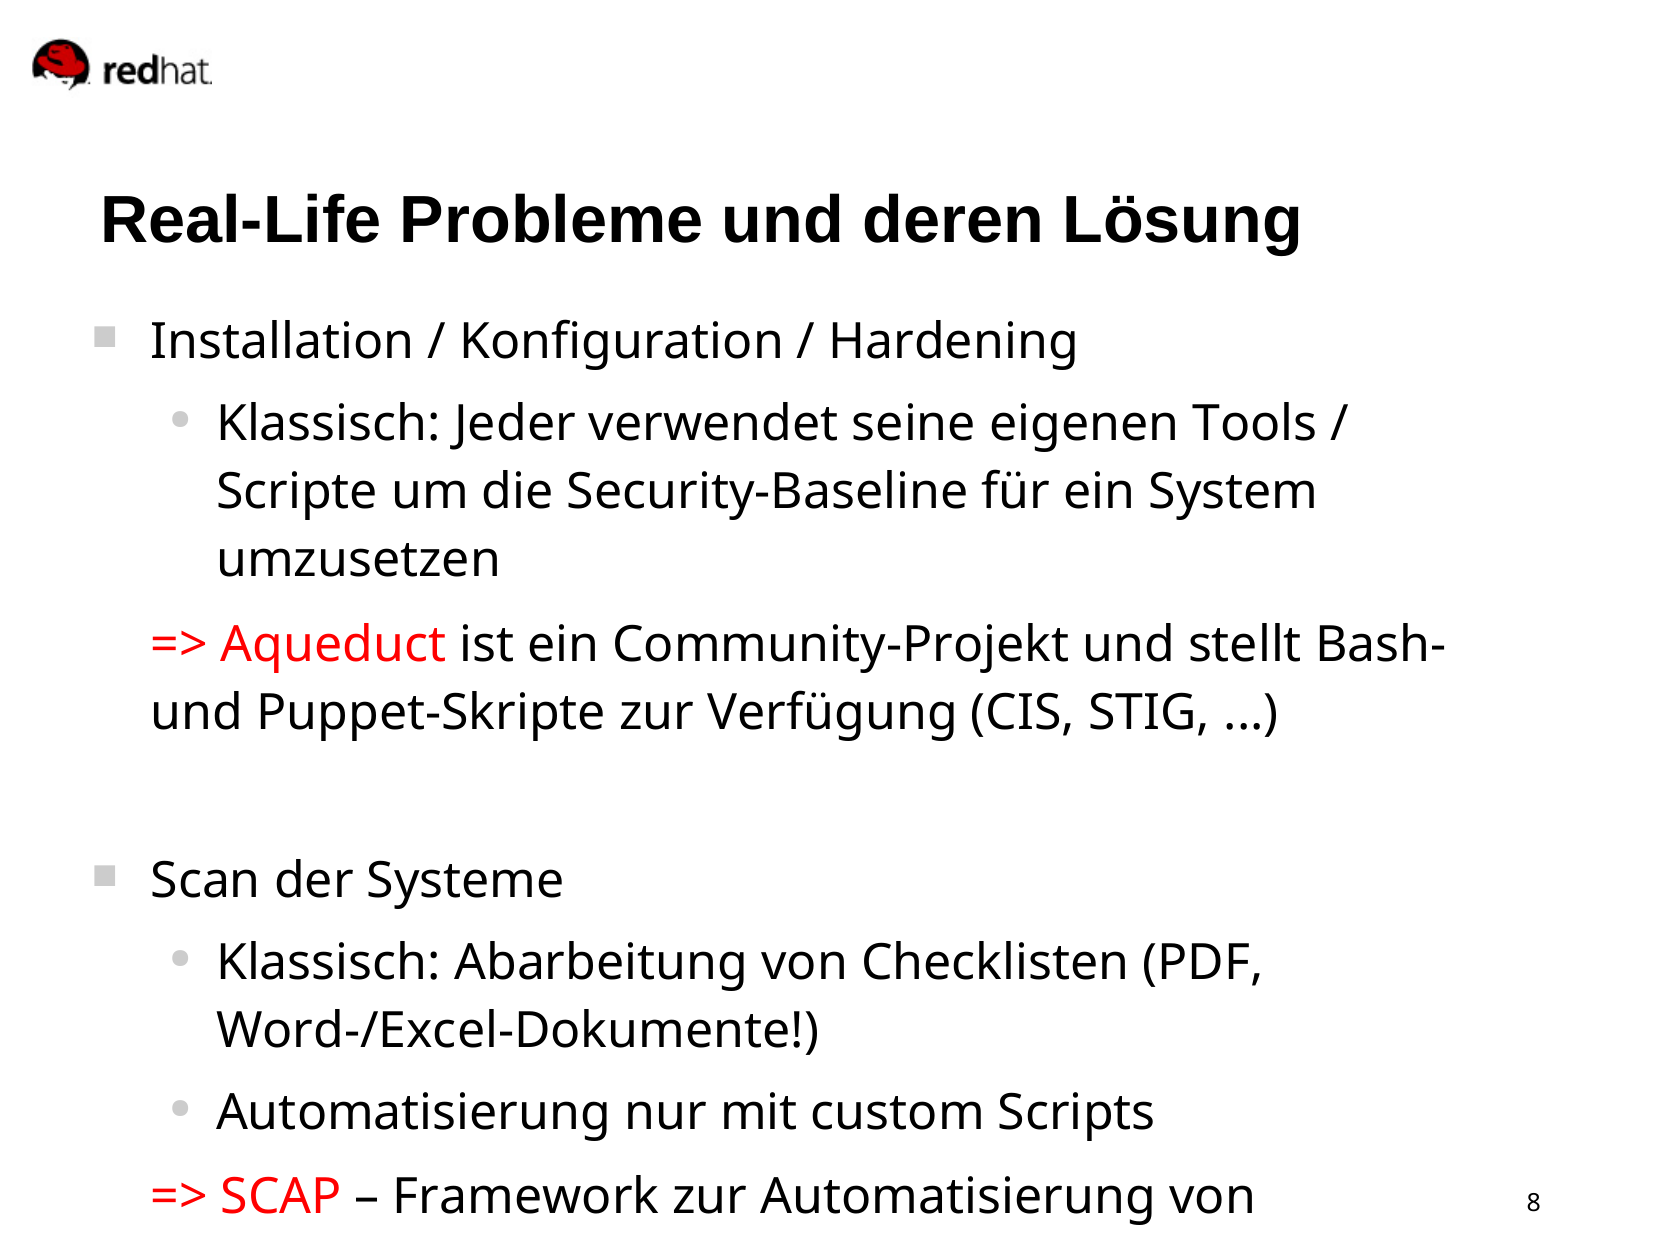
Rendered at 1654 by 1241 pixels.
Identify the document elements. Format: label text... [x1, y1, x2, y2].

title Real-Life Probleme und deren Lösung [100, 164, 1506, 275]
picture [31, 37, 212, 98]
list Installation / Konfiguration / Hardening Klassisch: Jeder verwendet seine eigenen Tools / Scripte um die Security-Baseline für ein System umzusetzen => Aqueduct ist ein Community-Projekt und stellt Bash- und Puppet-Skripte zur Verfügung (CIS, STIG, ...) Scan der Systeme Klassisch: Abarbeitung von Checklisten (PDF, Word-/Excel-Dokumente!) Automatisierung nur mit custom Scripts => SCAP – Framework zur Automatisierung von Systemüberprüfungen auf Basis definierter Standards [94, 304, 1500, 1241]
